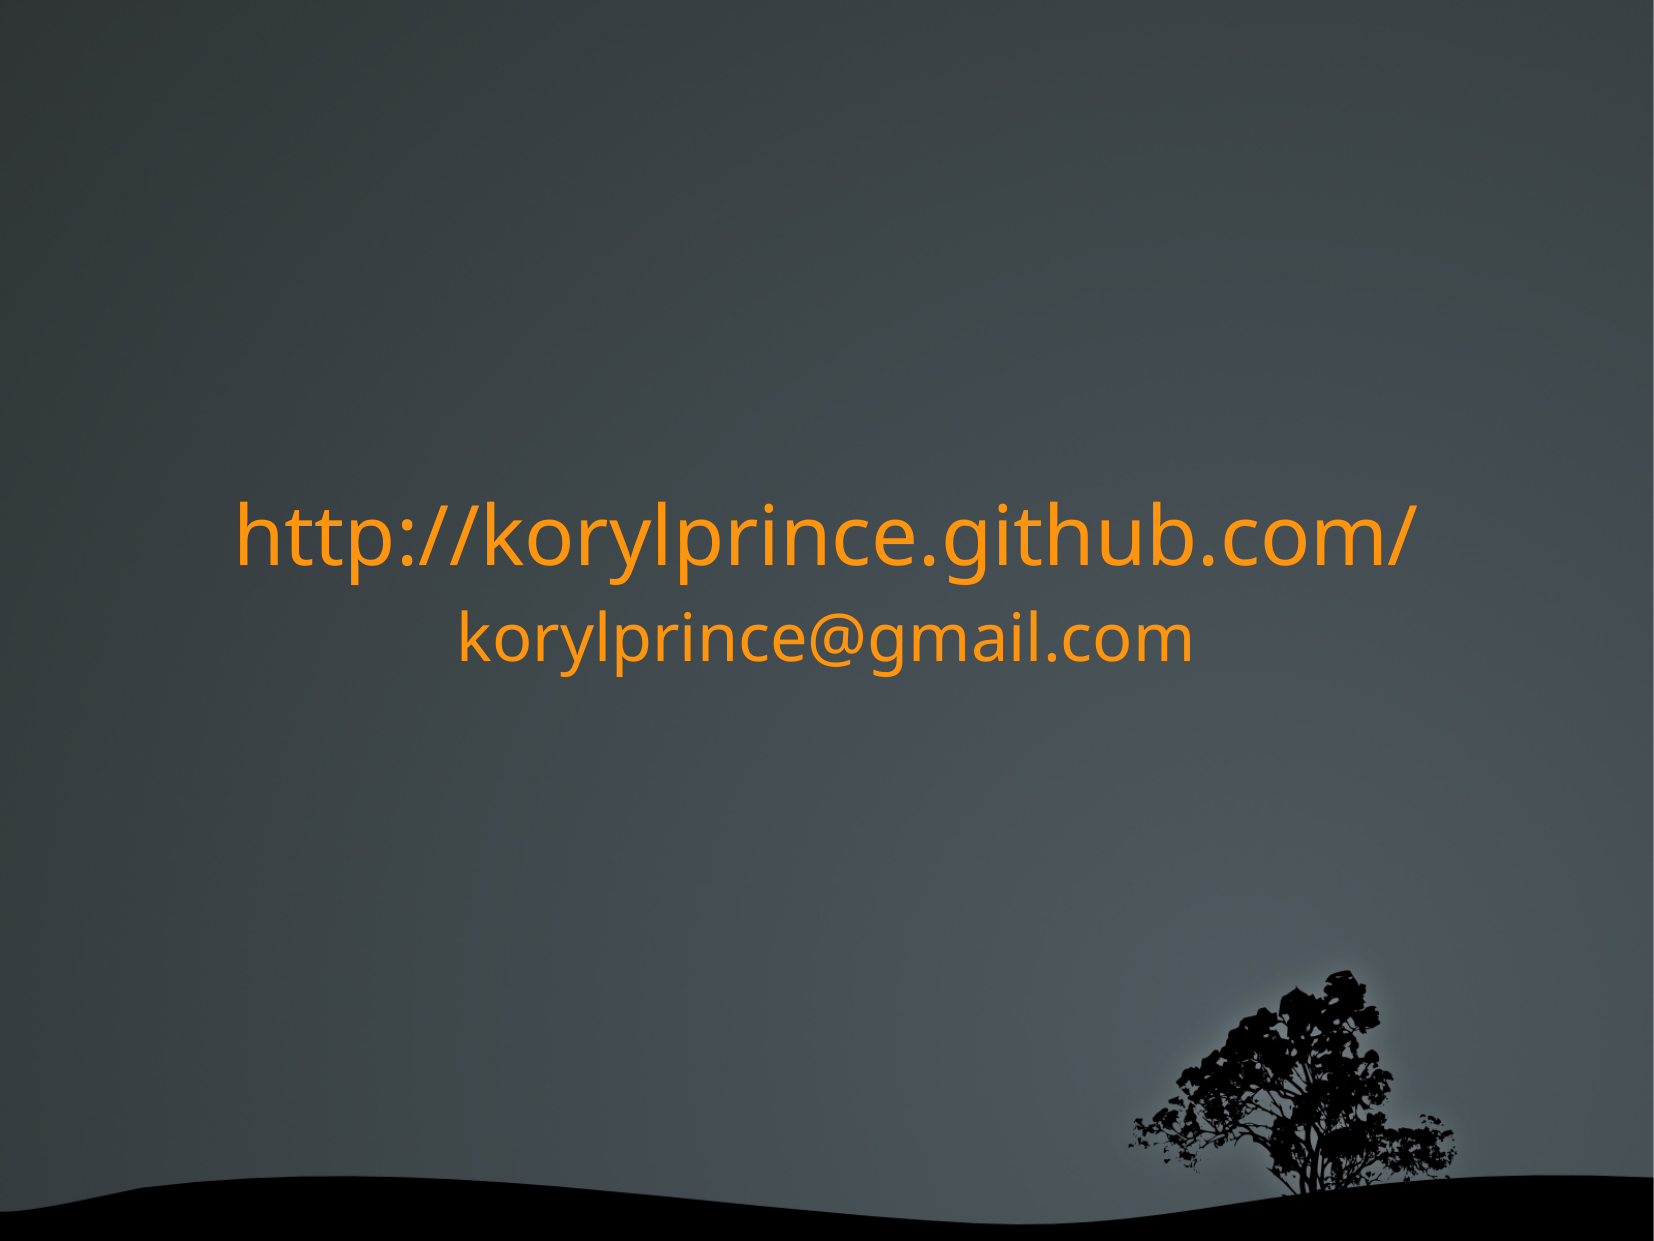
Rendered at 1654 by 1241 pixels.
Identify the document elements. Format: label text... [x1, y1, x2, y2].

subtitle http://korylprince.github.com/ korylprince@gmail.com [82, 49, 1571, 1109]
picture [0, 0, 1654, 1241]
